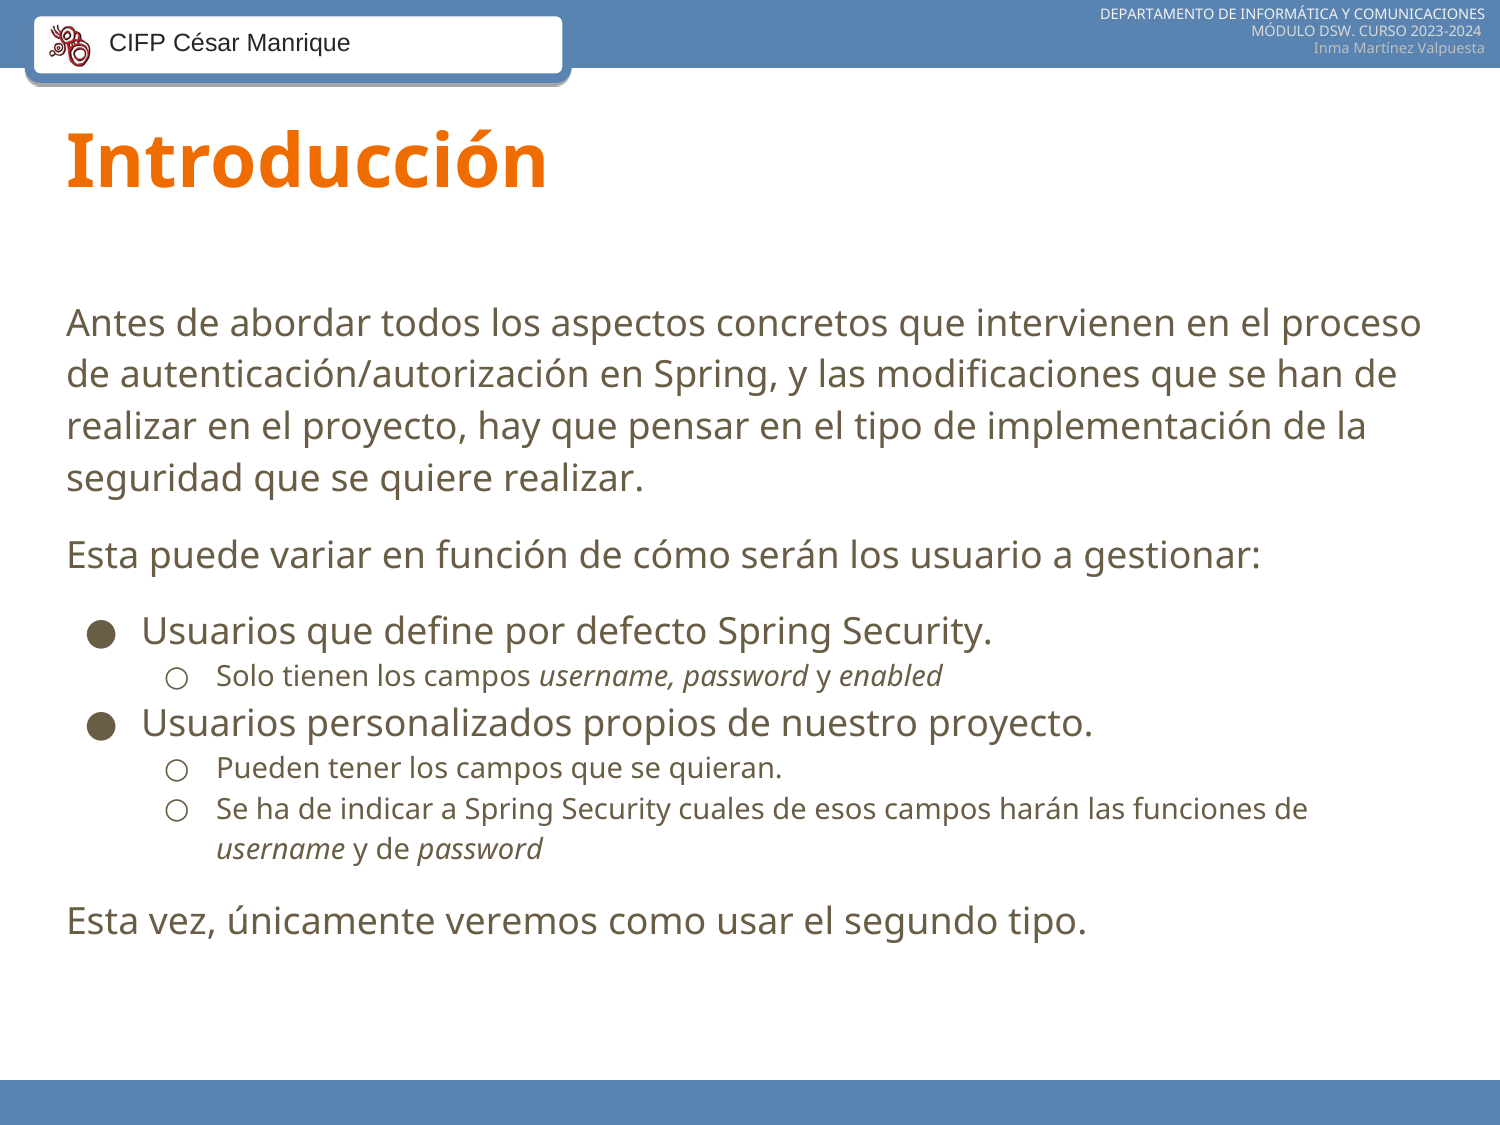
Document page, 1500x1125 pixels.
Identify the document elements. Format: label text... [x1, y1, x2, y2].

title Introducción [51, 97, 1449, 252]
list Antes de abordar todos los aspectos concretos que intervienen en el proceso de autenticación/autorización en Spring, y las modificaciones que se han de realizar en el proyecto, hay que pensar en el tipo de implementación de la seguridad que se quiere realizar. Esta puede variar en función de cómo serán los usuario a gestionar: Usuarios que define por defecto Spring Security. Solo tienen los campos username, password y enabled Usuarios personalizados propios de nuestro proyecto. Pueden tener los campos que se quieran. Se ha de indicar a Spring Security cuales de esos campos harán las funciones de username y de password Esta vez, únicamente veremos como usar el segundo tipo. [51, 276, 1449, 1101]
picture [47, 23, 93, 67]
